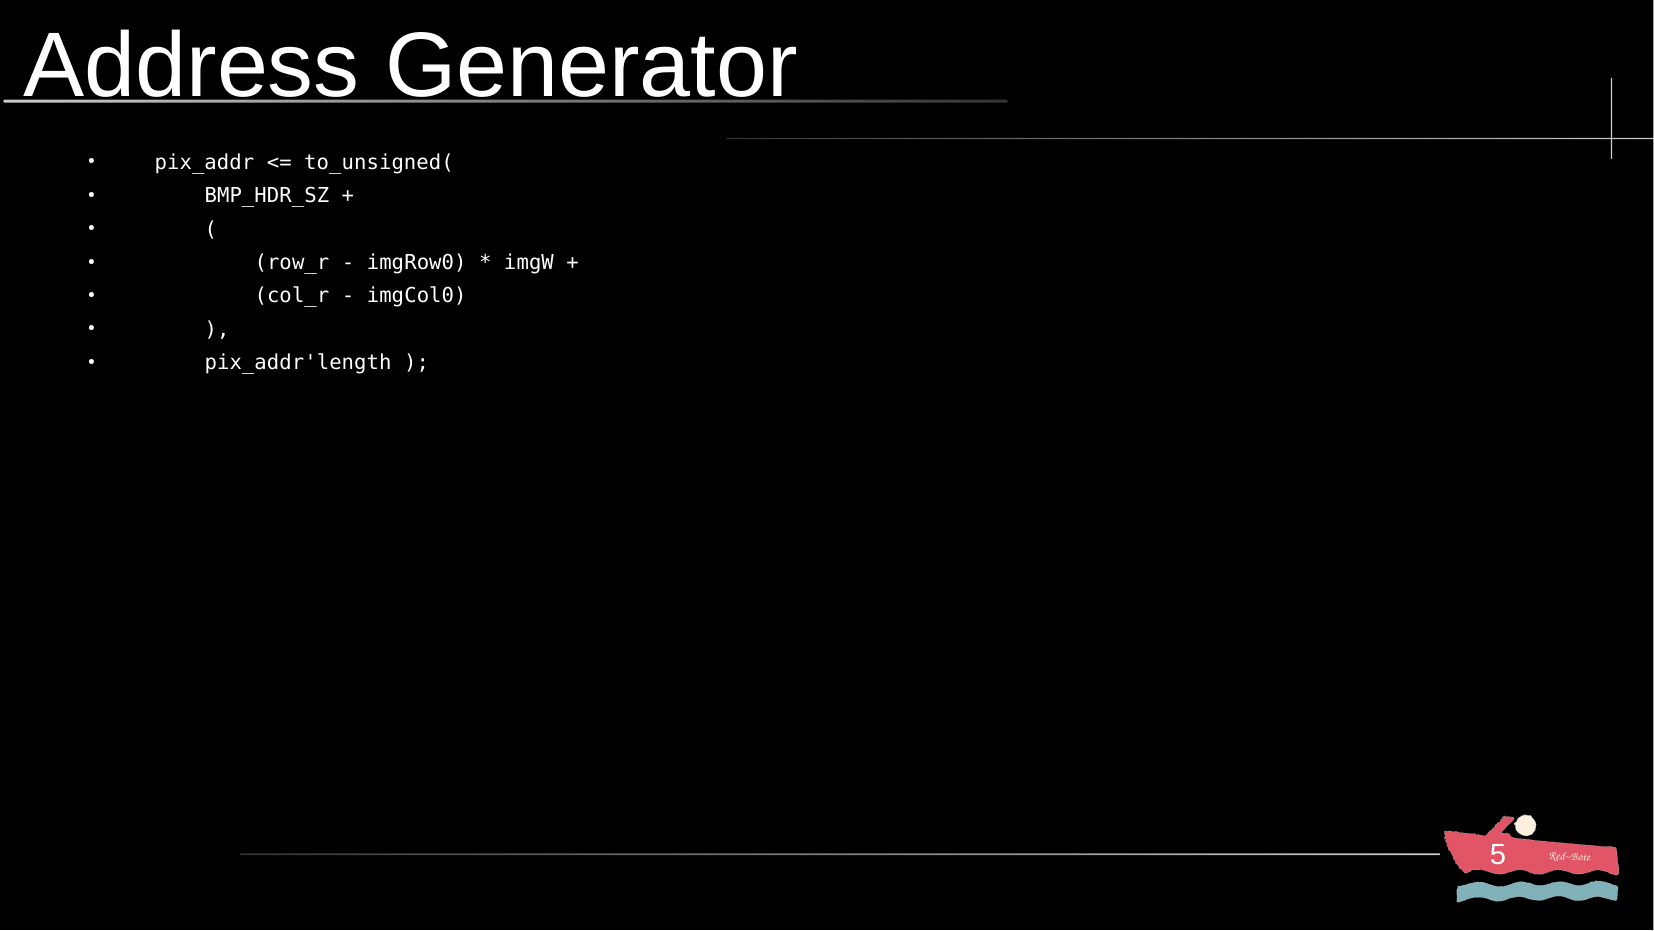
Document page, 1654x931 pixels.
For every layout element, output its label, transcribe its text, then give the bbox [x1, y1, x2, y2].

list pix_addr <= to_unsigned( BMP_HDR_SZ + ( (row_r - imgRow0) * imgW + (col_r - imgCol0) ), pix_addr'length ); [82, 150, 938, 376]
title Address Generator [23, 11, 1589, 119]
picture [1440, 807, 1625, 908]
